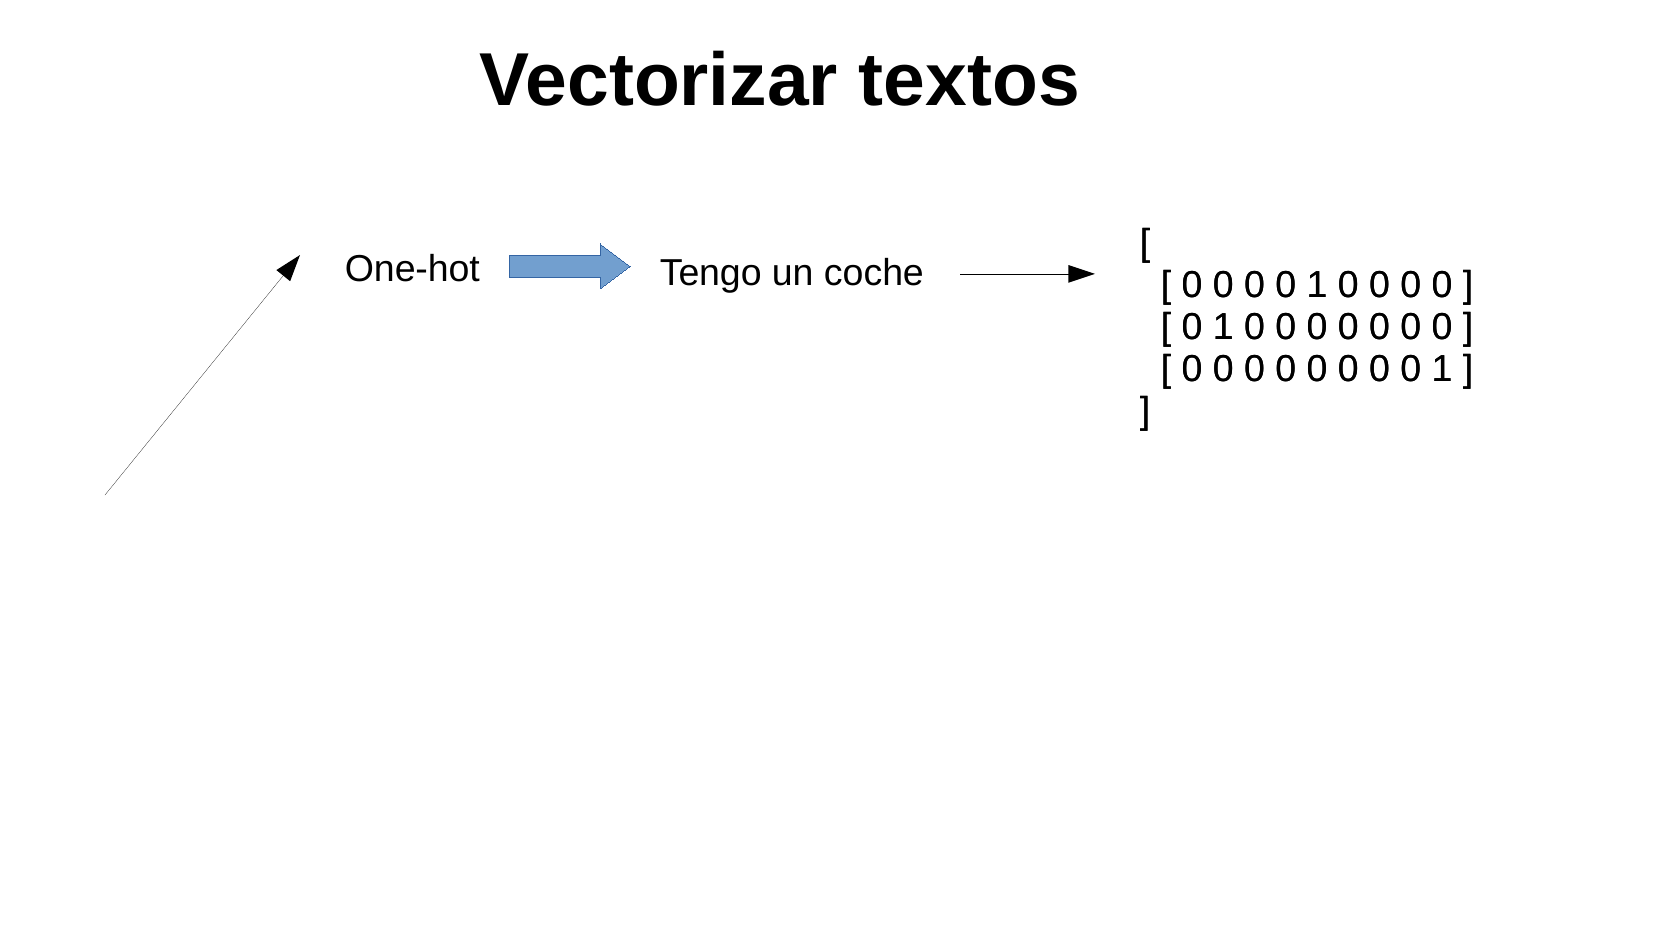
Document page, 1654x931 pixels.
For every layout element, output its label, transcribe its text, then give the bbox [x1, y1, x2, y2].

text_box Tengo un coche [645, 243, 976, 330]
text_box [ [ 0 0 0 0 1 0 0 0 0 ] [ 0 1 0 0 0 0 0 0 0 ] [ 0 0 0 0 0 0 0 0 1 ] ] [1125, 213, 1576, 406]
text_box One-hot [330, 240, 661, 326]
text_box [509, 243, 631, 289]
text_box Vectorizar textos [465, 30, 1202, 186]
